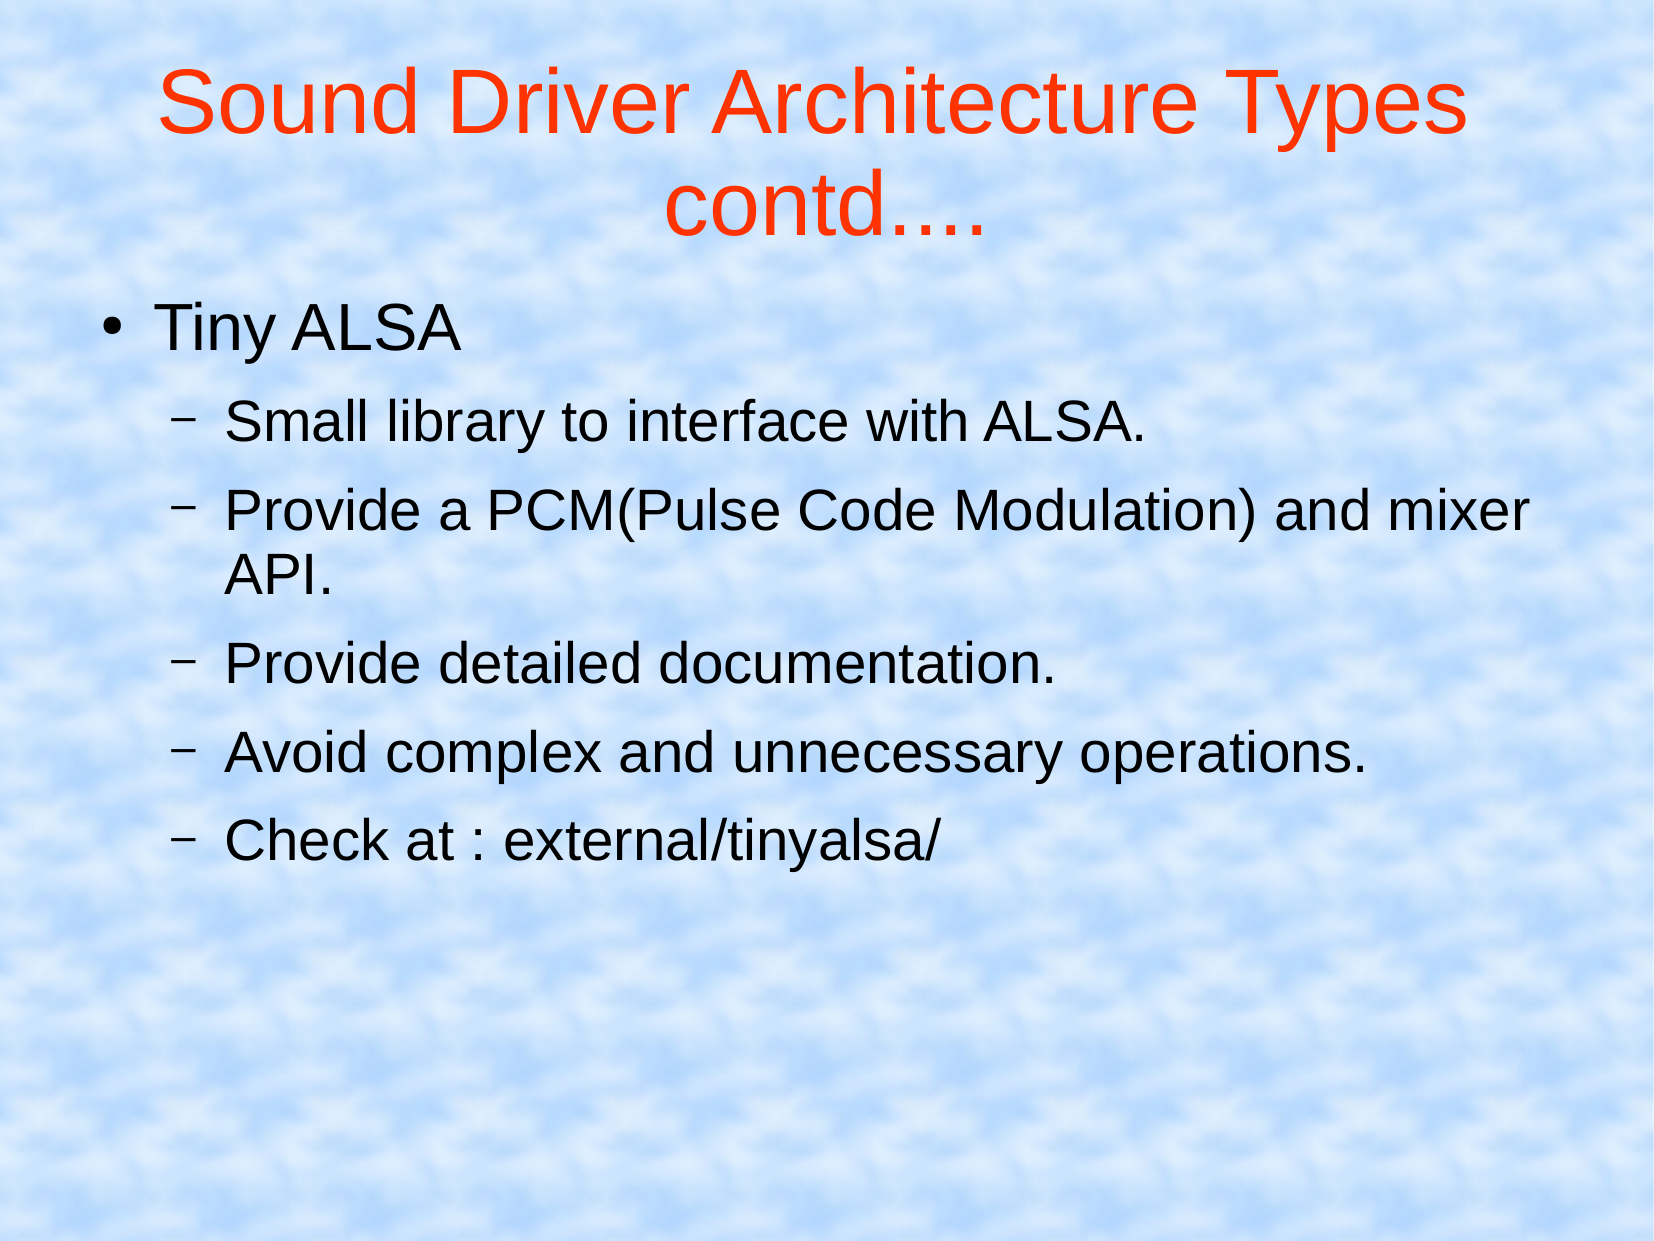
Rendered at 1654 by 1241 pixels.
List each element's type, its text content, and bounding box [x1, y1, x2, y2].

picture [0, 0, 1654, 1241]
title Sound Driver Architecture Types contd.... [82, 49, 1571, 257]
list Tiny ALSA Small library to interface with ALSA. Provide a PCM(Pulse Code Modulation) and mixer API. Provide detailed documentation. Avoid complex and unnecessary operations. Check at : external/tinyalsa/ [82, 290, 1571, 1010]
